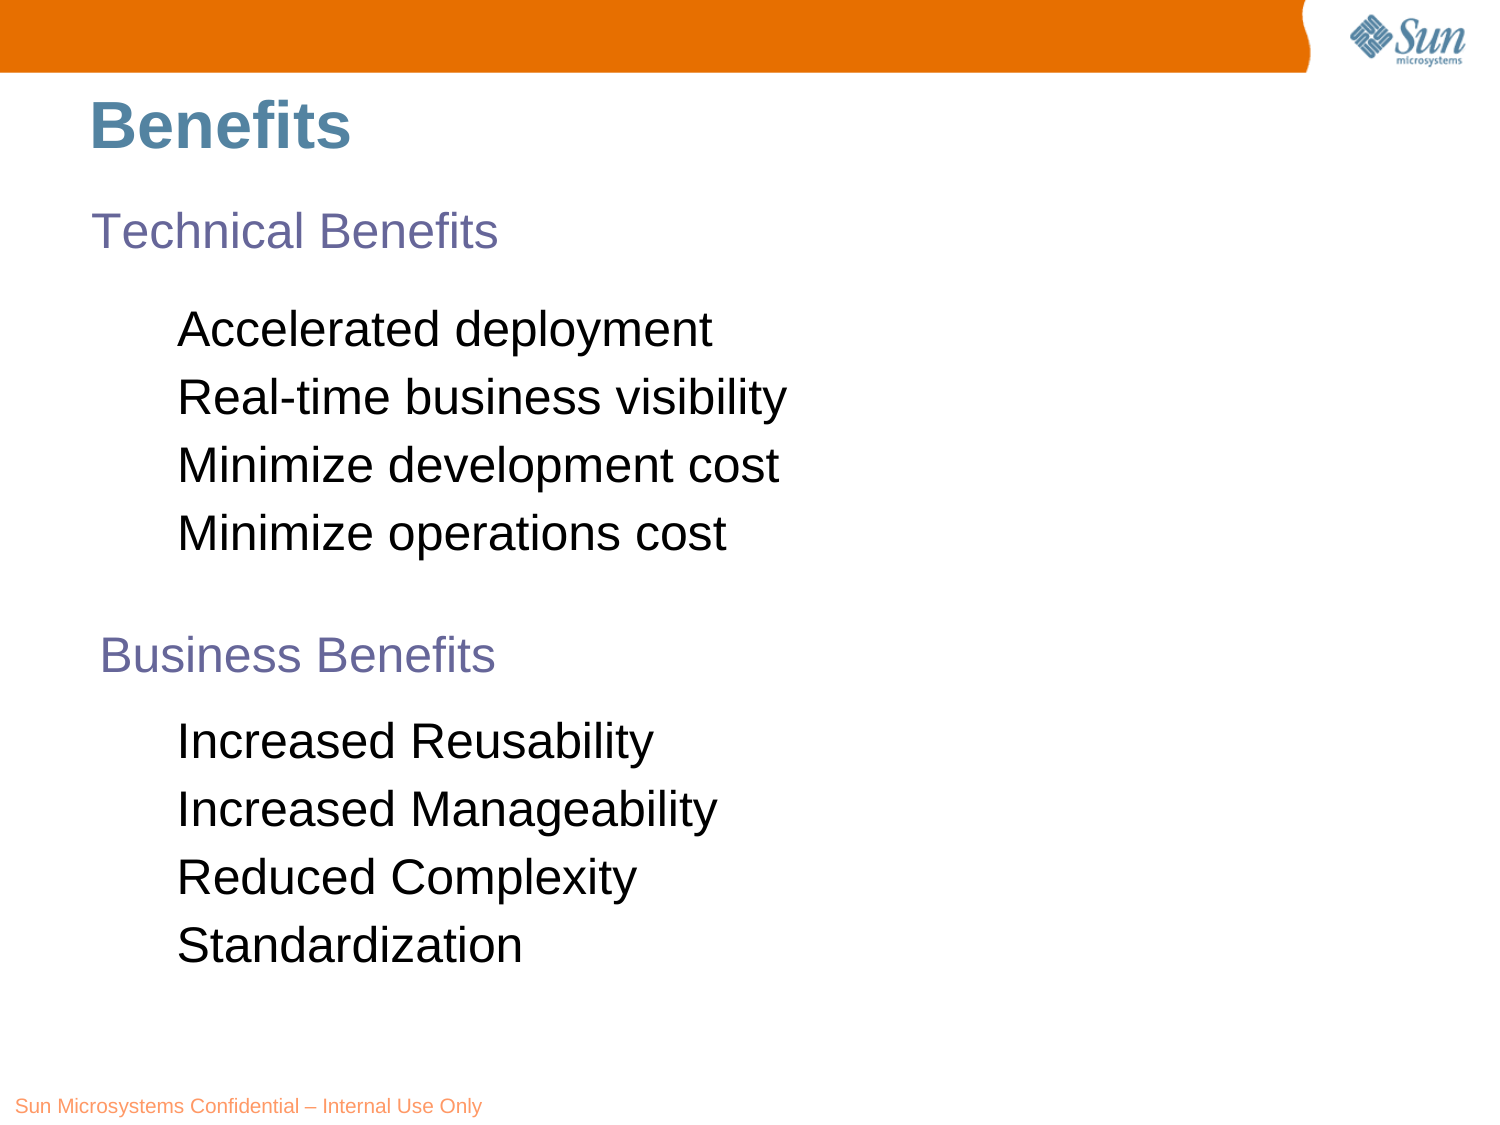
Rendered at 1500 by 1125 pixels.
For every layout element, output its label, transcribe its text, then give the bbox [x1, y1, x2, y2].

text_box Business Benefits [84, 620, 512, 691]
title Benefits [75, 79, 1426, 225]
picture [0, 0, 1500, 75]
text_box Technical Benefits [76, 196, 515, 267]
text_box Increased Reusability Increased Manageability Reduced Complexity Standardization [161, 705, 896, 1019]
text_box Accelerated deployment Real-time business visibility Minimize development cost Minimize operations cost [162, 293, 1114, 605]
